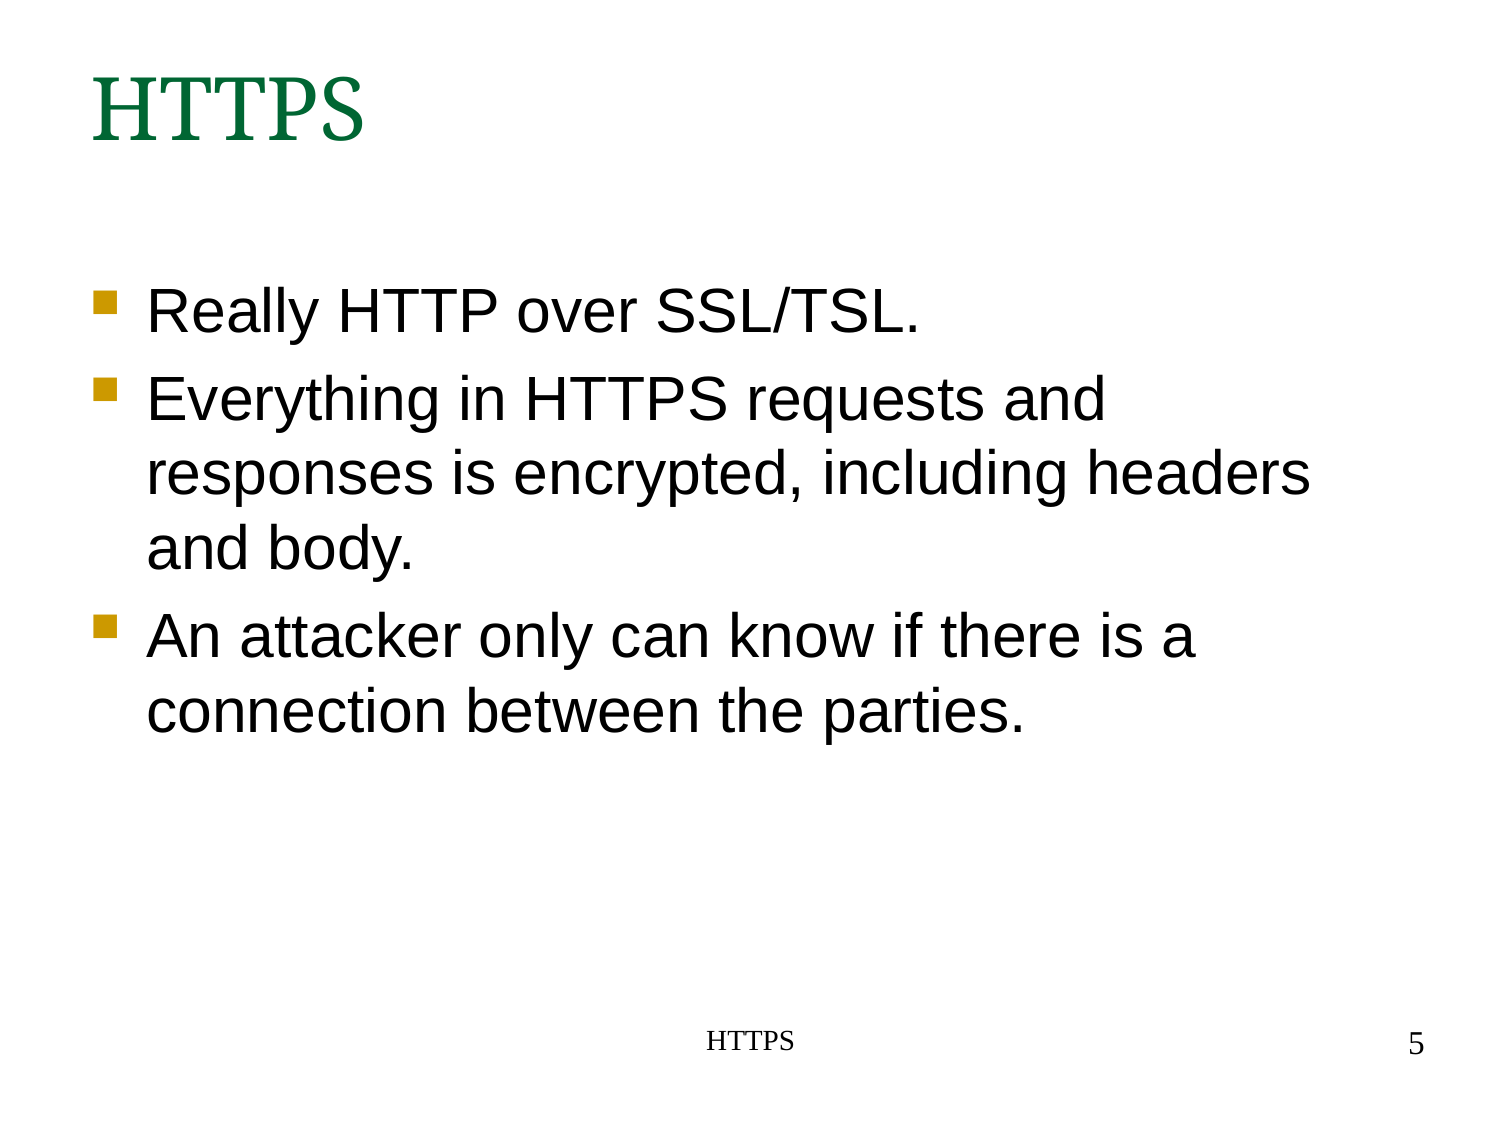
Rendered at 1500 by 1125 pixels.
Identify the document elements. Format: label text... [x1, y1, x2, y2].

title HTTPS [75, 45, 1425, 233]
list Really HTTP over SSL/TSL. Everything in HTTPS requests and responses is encrypted, including headers and body. An attacker only can know if there is a connection between the parties. [75, 262, 1425, 1006]
